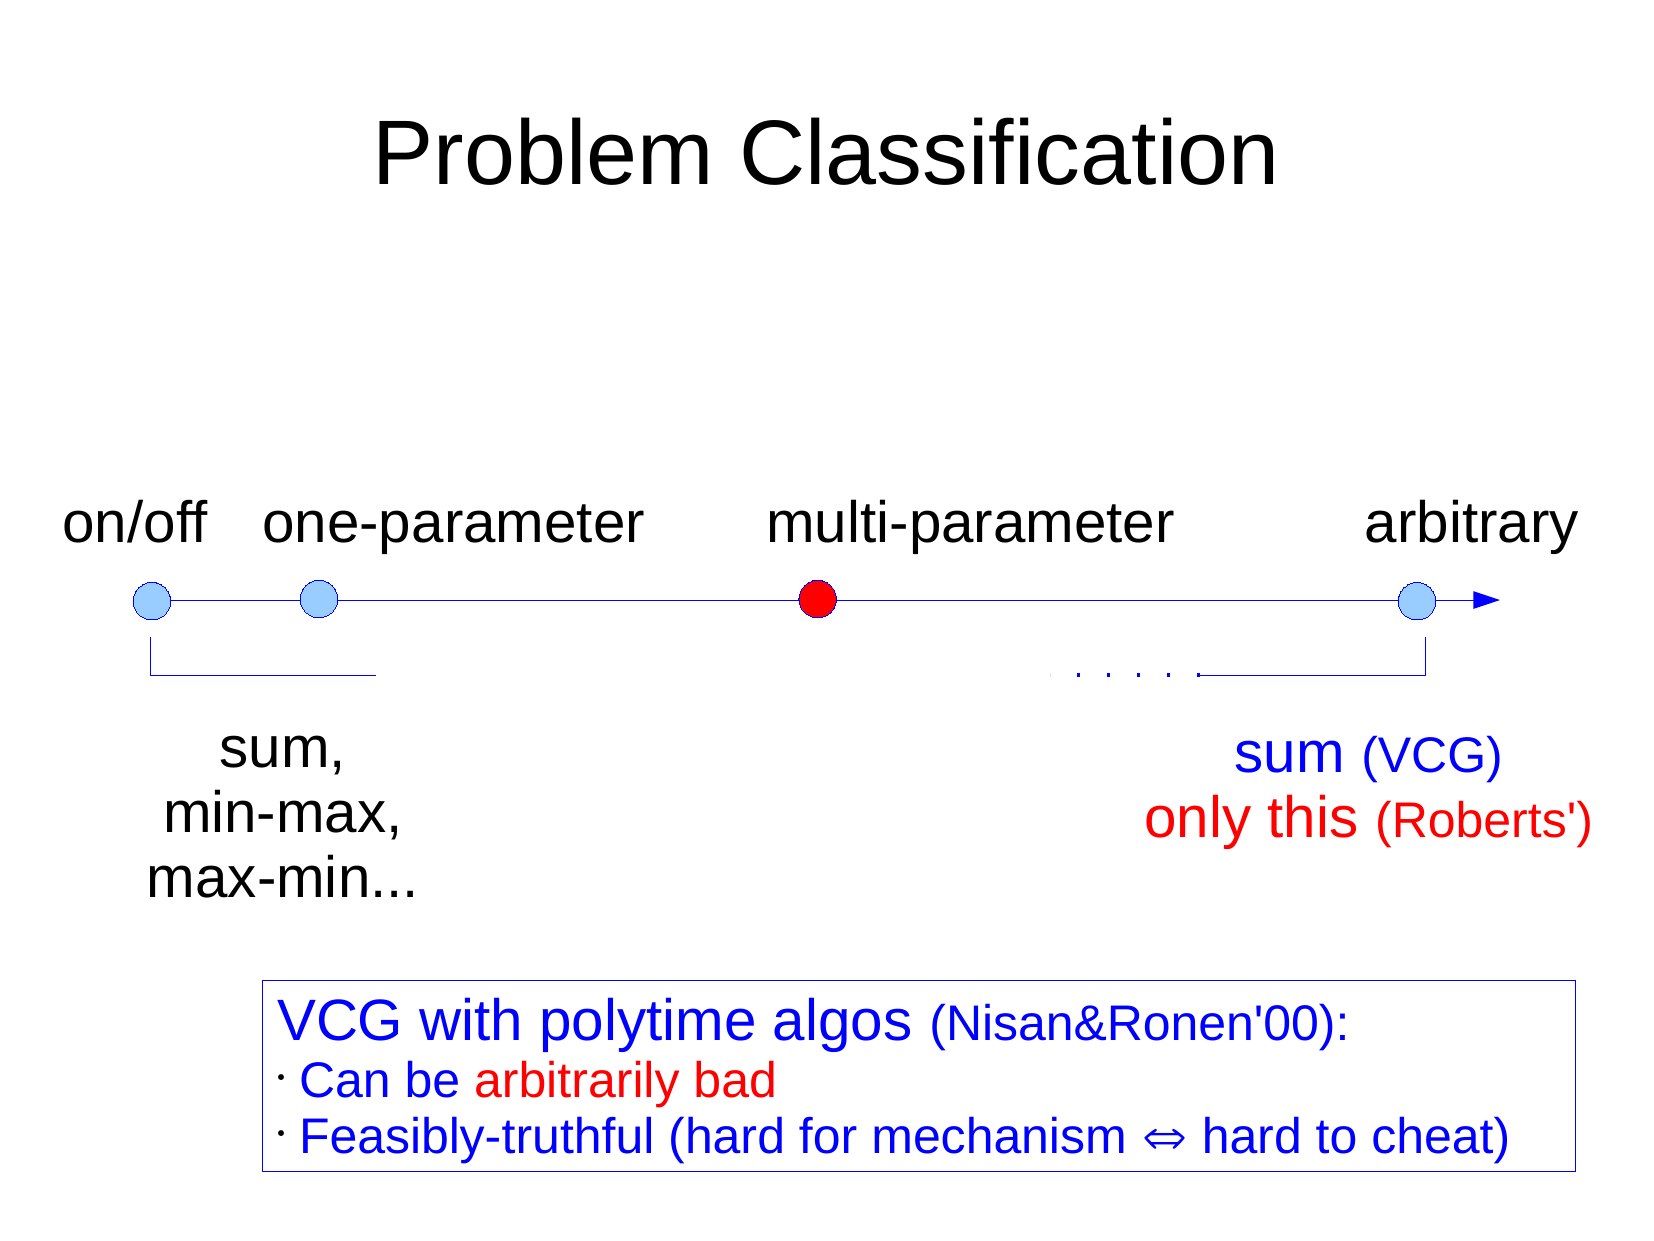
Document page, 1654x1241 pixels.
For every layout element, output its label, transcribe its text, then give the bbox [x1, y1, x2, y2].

text_box [1398, 582, 1436, 620]
text_box sum (VCG) only this (Roberts') [1125, 712, 1613, 858]
text_box arbitrary [1350, 482, 1654, 563]
text_box sum, min-max, max-min... [116, 707, 451, 918]
text_box one-parameter [225, 482, 683, 563]
text_box on/off [0, 482, 225, 563]
text_box [798, 580, 837, 618]
text_box VCG with polytime algos (Nisan&Ronen'00): Can be arbitrarily bad Feasibly-truthful (hard for mechanism ⇔ hard to cheat) [262, 980, 1576, 1172]
title Problem Classification [82, 56, 1571, 250]
text_box multi-parameter [742, 482, 1201, 563]
text_box [133, 582, 171, 620]
text_box [300, 580, 338, 618]
